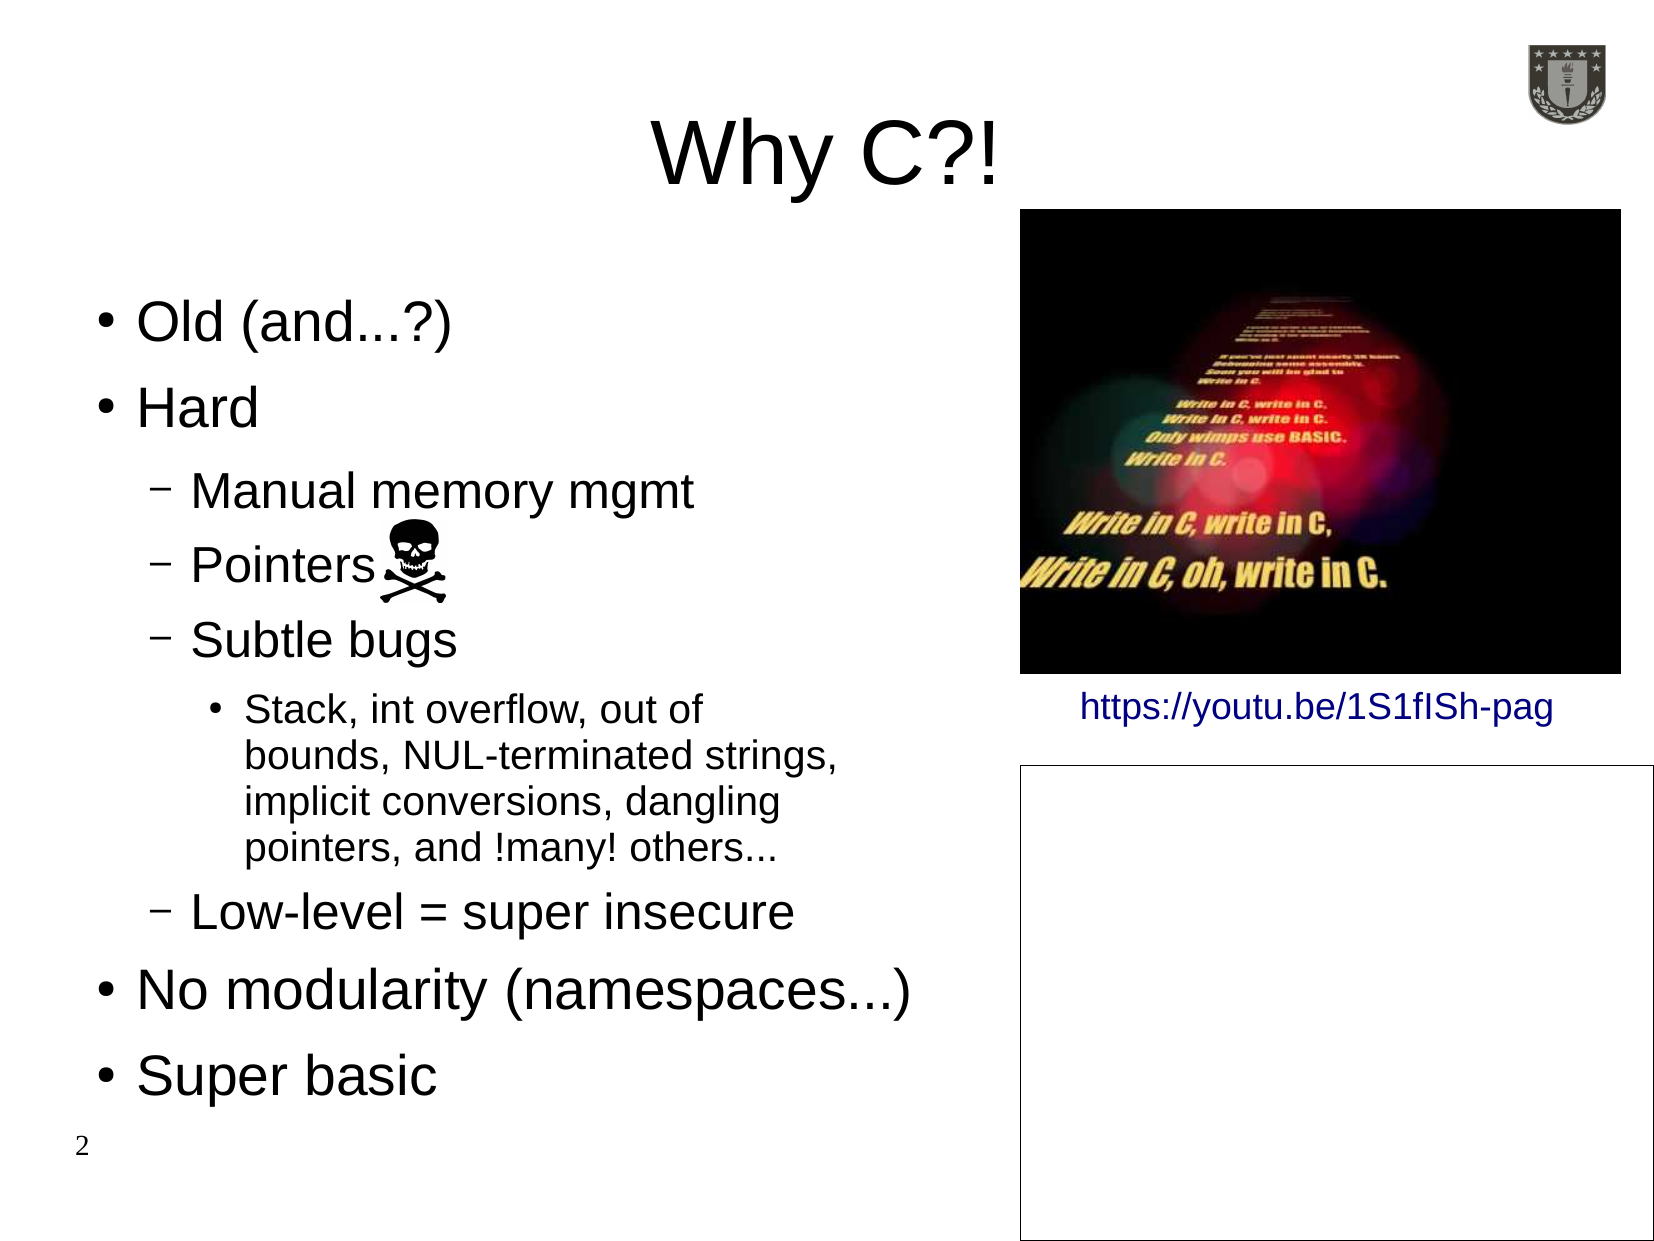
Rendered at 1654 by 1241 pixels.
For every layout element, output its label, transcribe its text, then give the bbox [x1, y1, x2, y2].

list Old (and...?) Hard Manual memory mgmt Pointers Subtle bugs Stack, int overflow, out of bounds, NUL-terminated strings, implicit conversions, dangling pointers, and !many! others... Low-level = super insecure No modularity (namespaces...) Super basic [82, 290, 1621, 1111]
picture [1528, 45, 1606, 125]
picture [1020, 209, 1621, 674]
text_box https://youtu.be/1S1fISh-pag [1065, 678, 1570, 736]
picture [380, 519, 449, 603]
title Why C?! [82, 49, 1571, 257]
